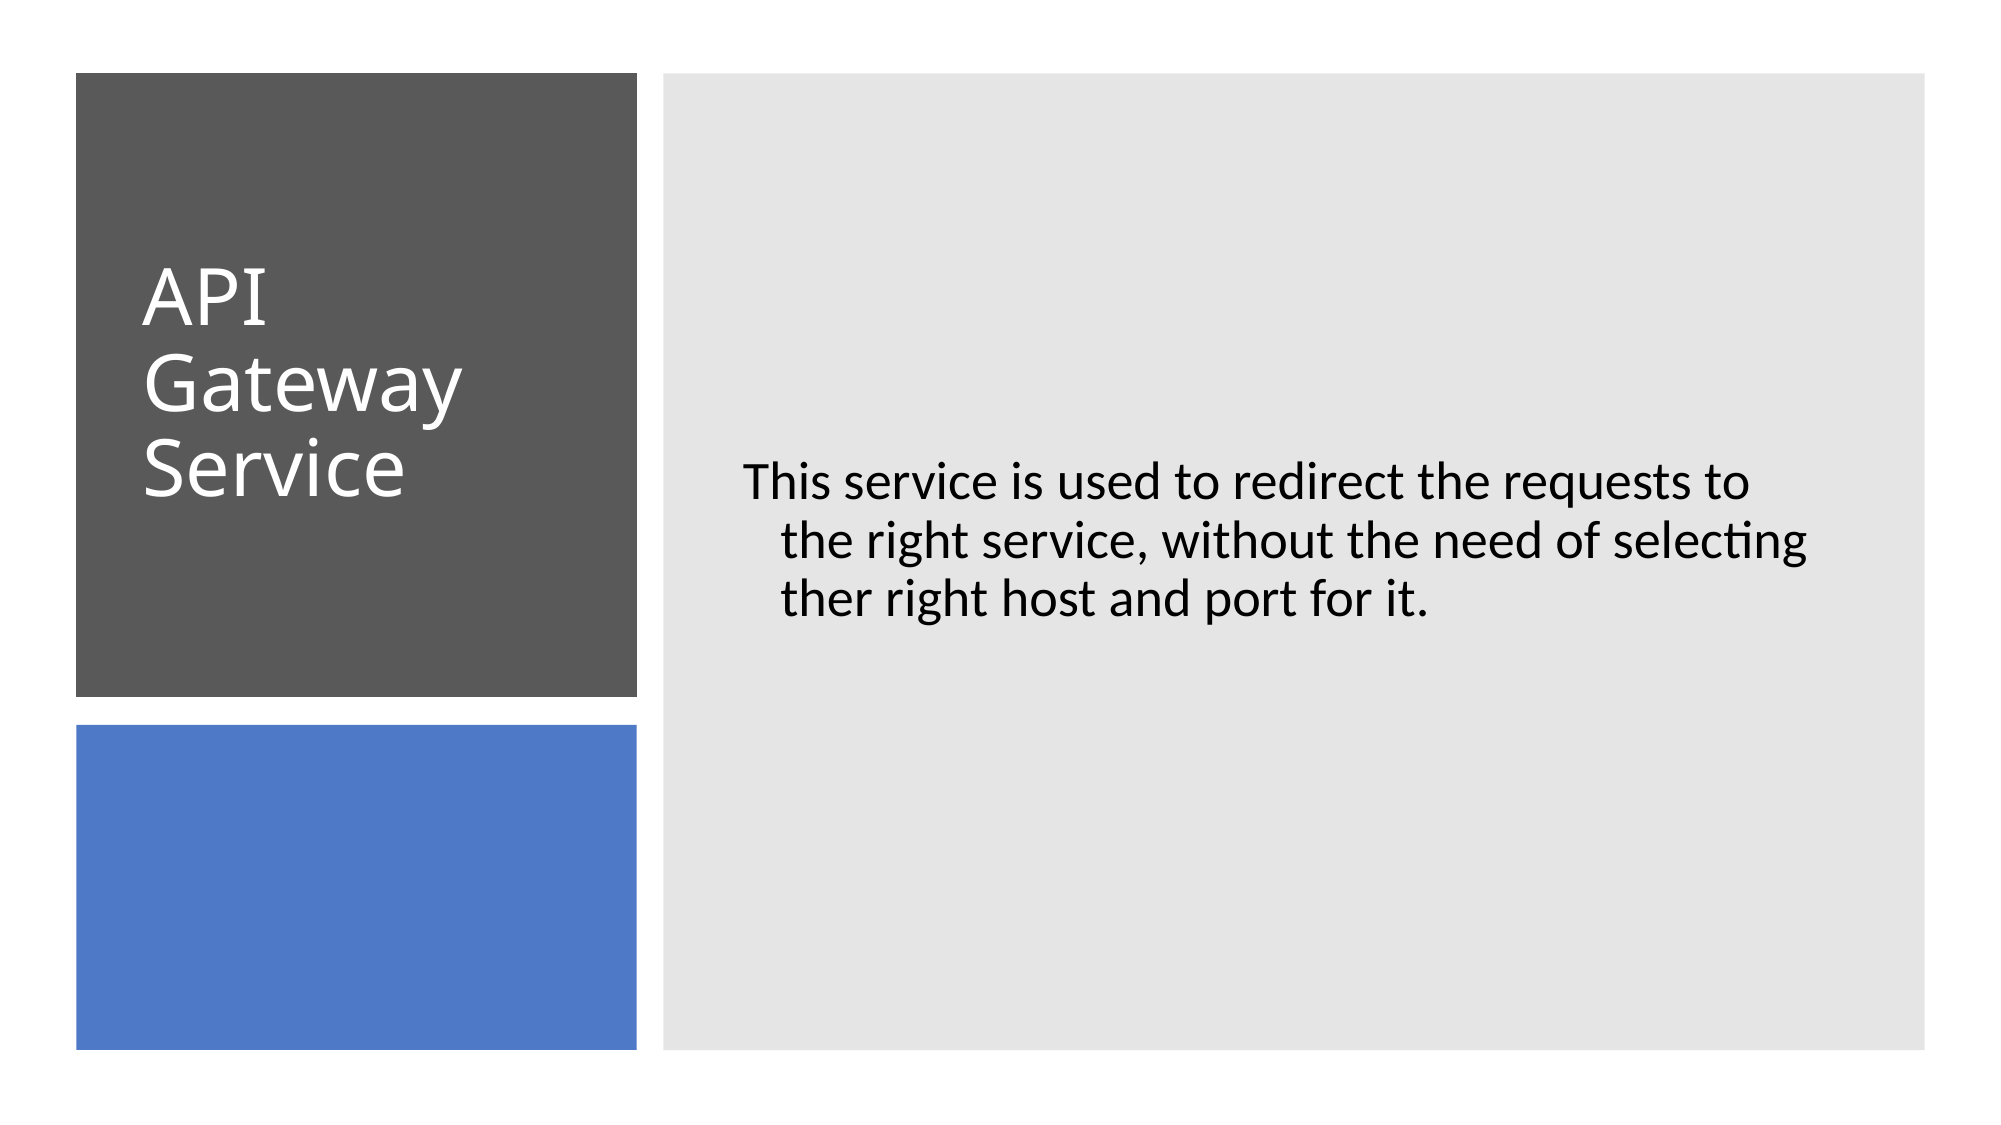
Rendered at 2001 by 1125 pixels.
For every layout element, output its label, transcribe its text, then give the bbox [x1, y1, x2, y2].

list This service is used to redirect the requests to the right service, without the need of selecting ther right host and port for it. [690, 91, 1845, 990]
text_box [76, 725, 637, 1050]
title API Gateway Service [127, 120, 595, 652]
text_box [76, 73, 637, 697]
text_box [663, 73, 1925, 1050]
